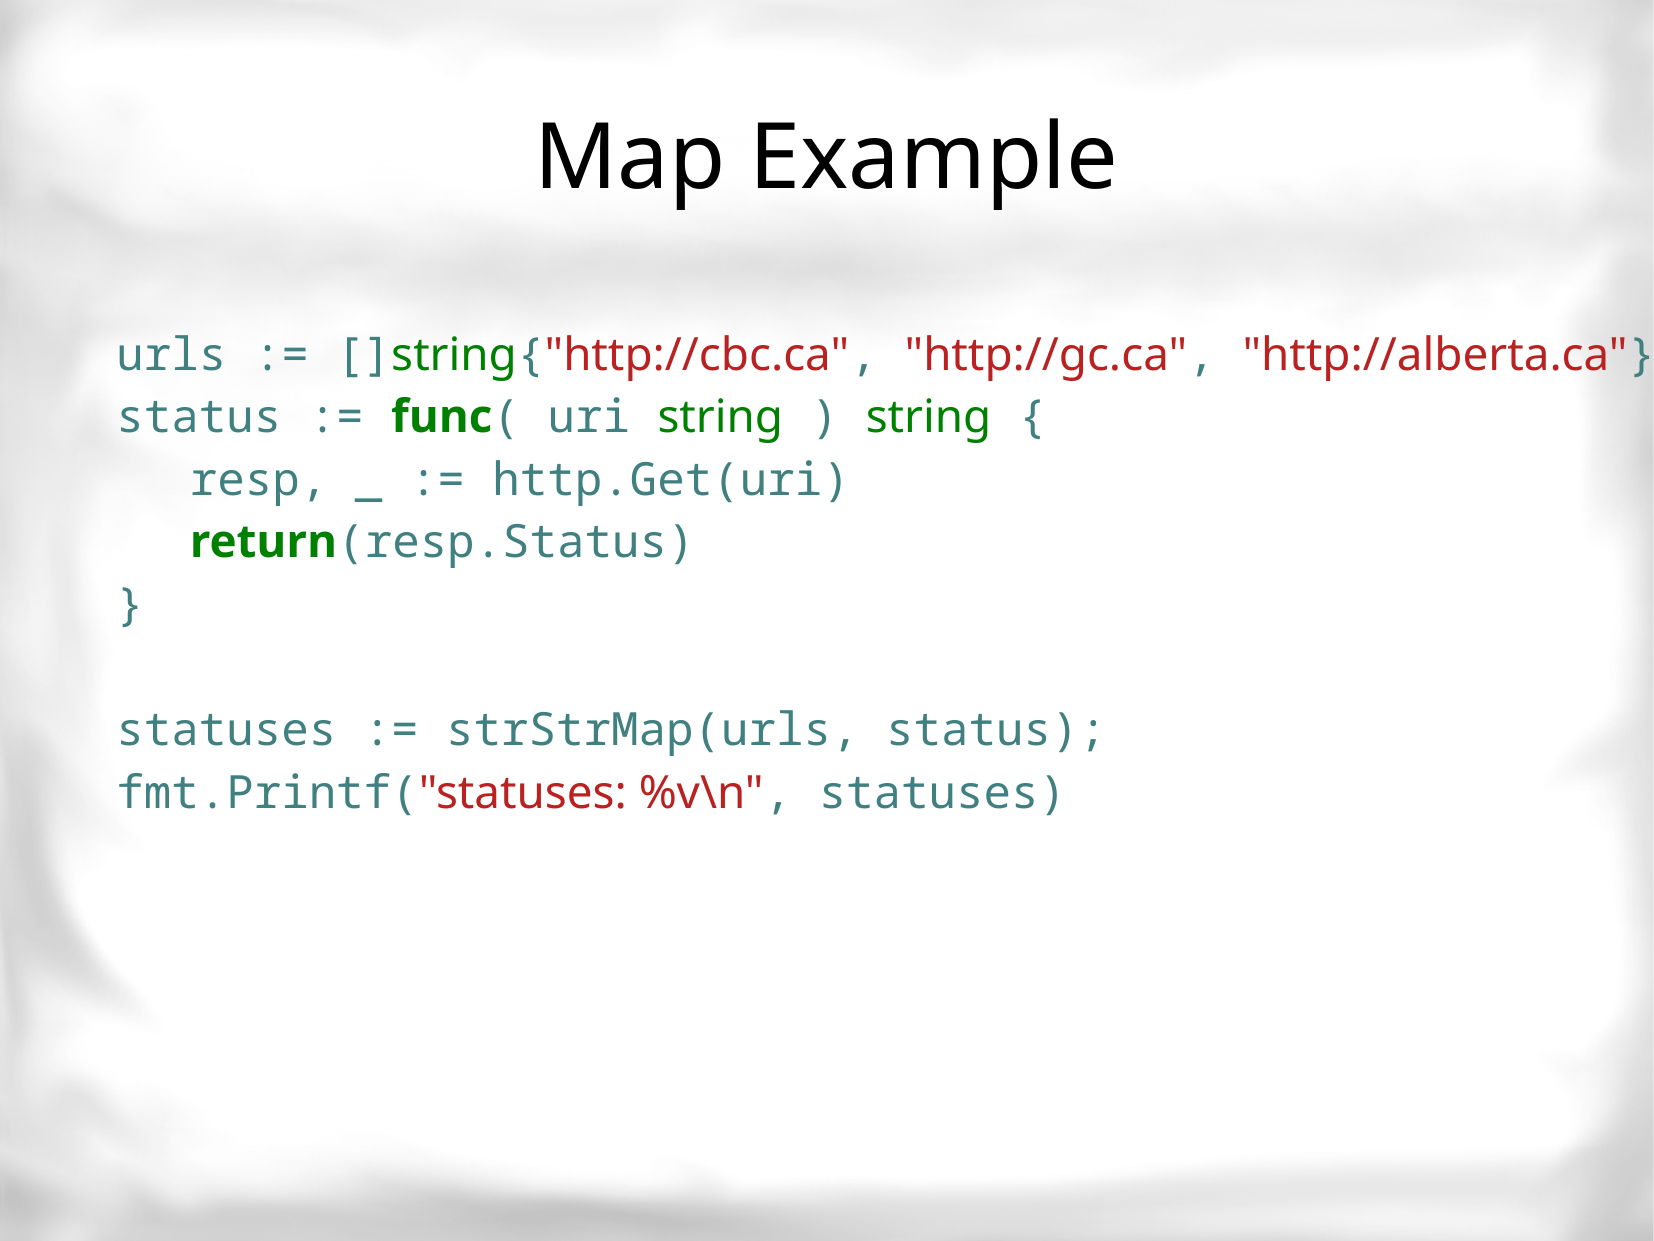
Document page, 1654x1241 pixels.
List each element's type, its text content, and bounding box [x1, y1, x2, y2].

picture [0, 0, 1654, 1241]
text_box urls := []string{"http://cbc.ca", "http://gc.ca", "http://alberta.ca"} status := func( uri string ) string { resp, _ := http.Get(uri) return(resp.Status) } statuses := strStrMap(urls, status); fmt.Printf("statuses: %v\n", statuses) [27, 313, 1654, 773]
title Map Example [82, 49, 1571, 257]
